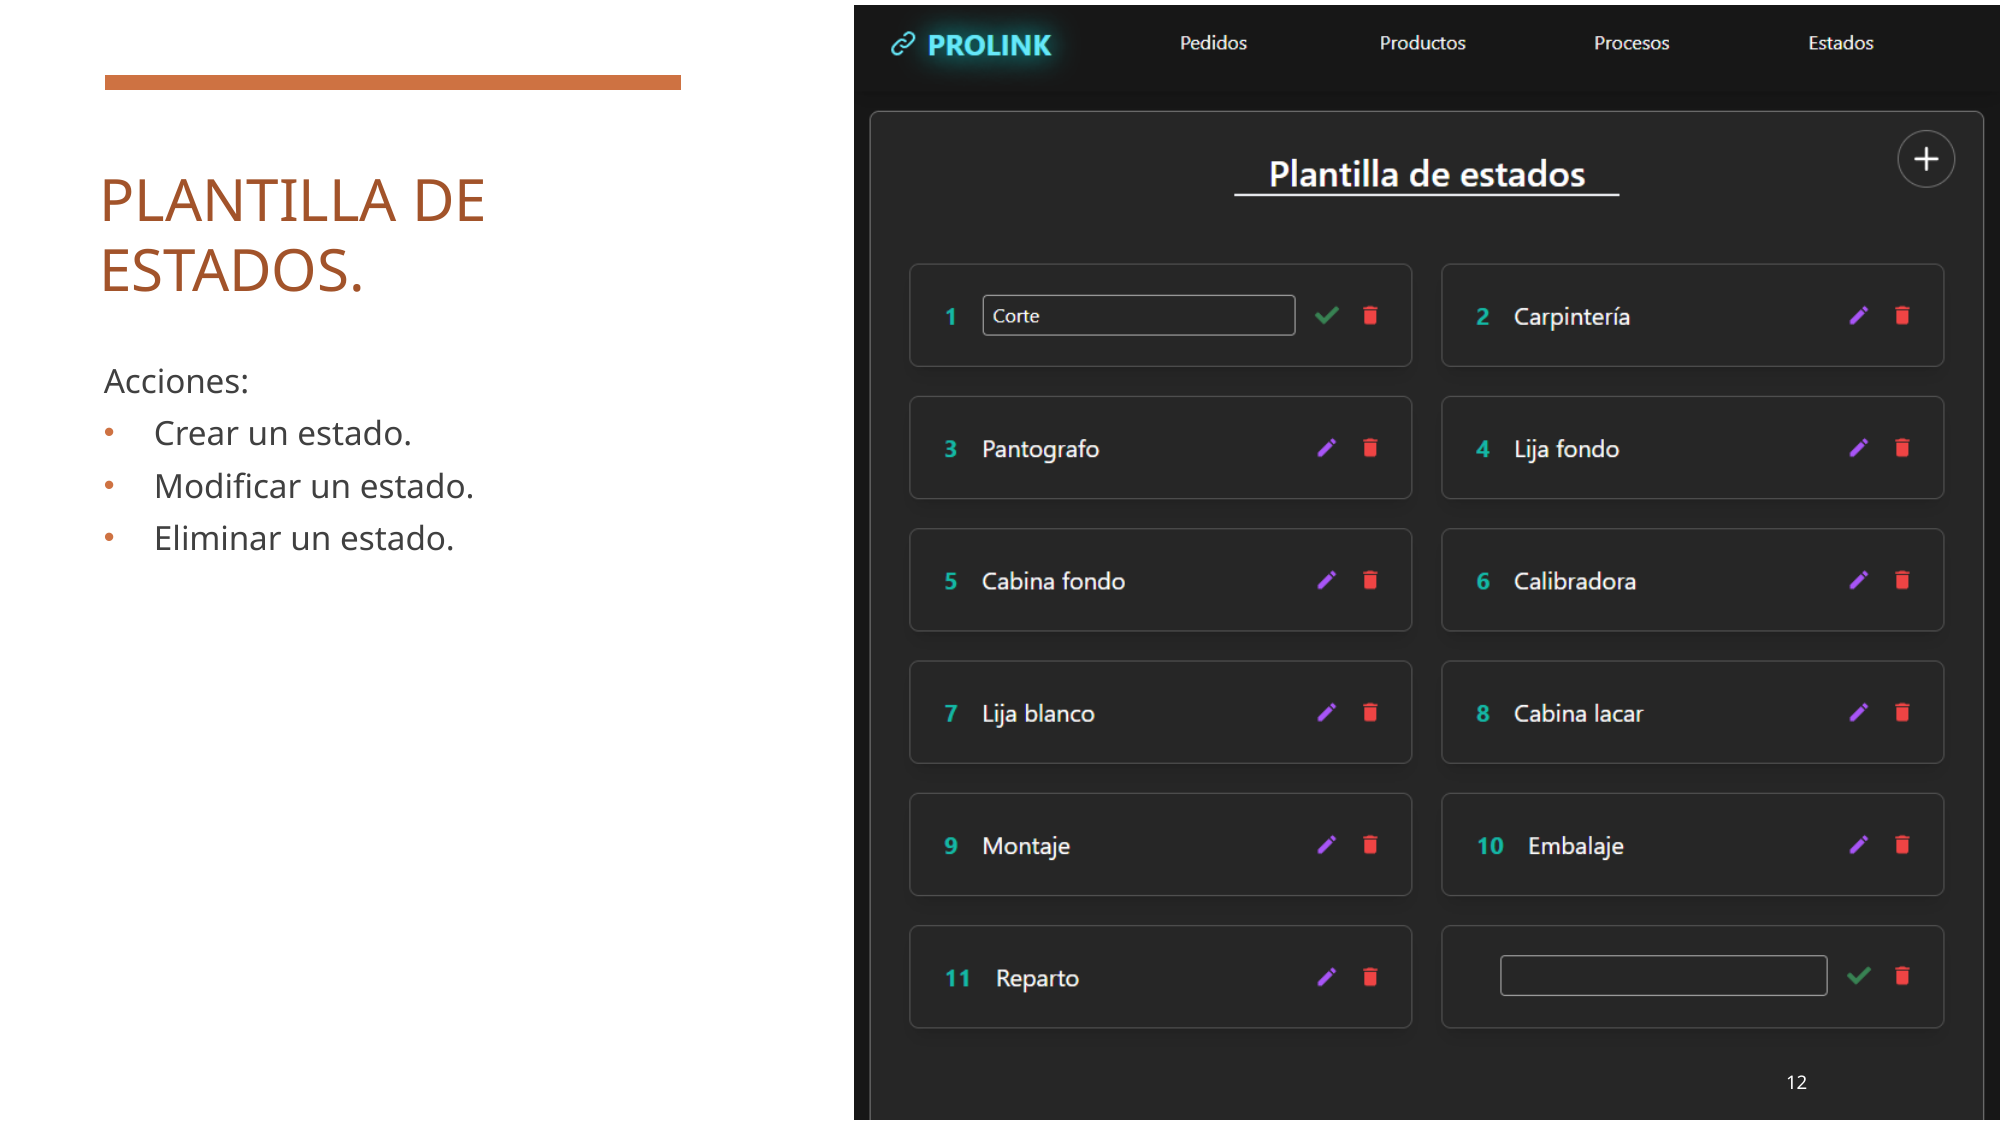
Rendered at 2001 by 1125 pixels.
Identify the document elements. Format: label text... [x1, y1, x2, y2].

text_box [0, 0, 2000, 1125]
title Plantilla de estados. [84, 115, 670, 311]
picture [854, 5, 2000, 1120]
slide_number 8 [1770, 1053, 1944, 1114]
list Acciones: Crear un estado. Modificar un estado. Eliminar un estado. [88, 294, 675, 623]
